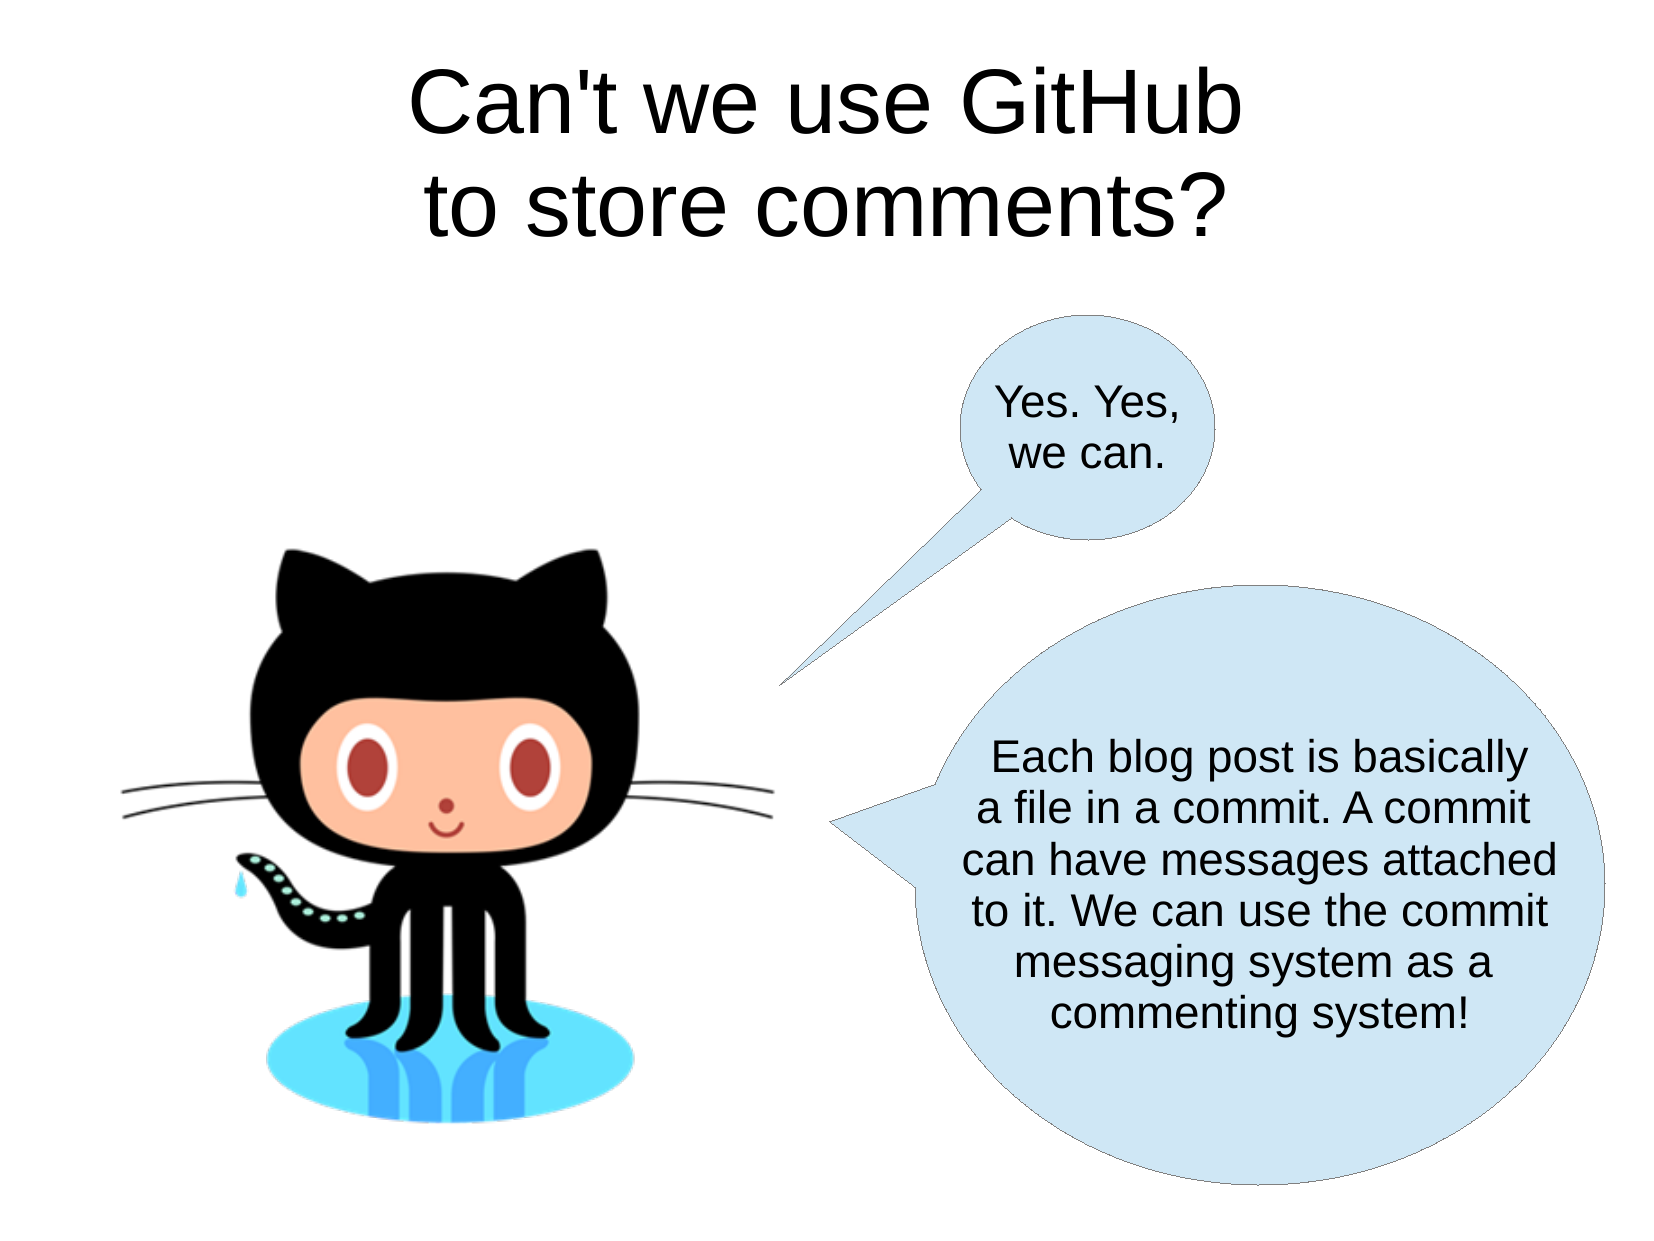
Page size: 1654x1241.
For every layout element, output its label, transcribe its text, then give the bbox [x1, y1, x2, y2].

text_box Yes. Yes, we can. [779, 315, 1216, 686]
text_box Each blog post is basically a file in a commit. A commit can have messages attached to it. We can use the commit messaging system as a commenting system! [829, 585, 1606, 1186]
picture [83, 461, 804, 1181]
title Can't we use GitHub to store comments? [82, 49, 1571, 257]
